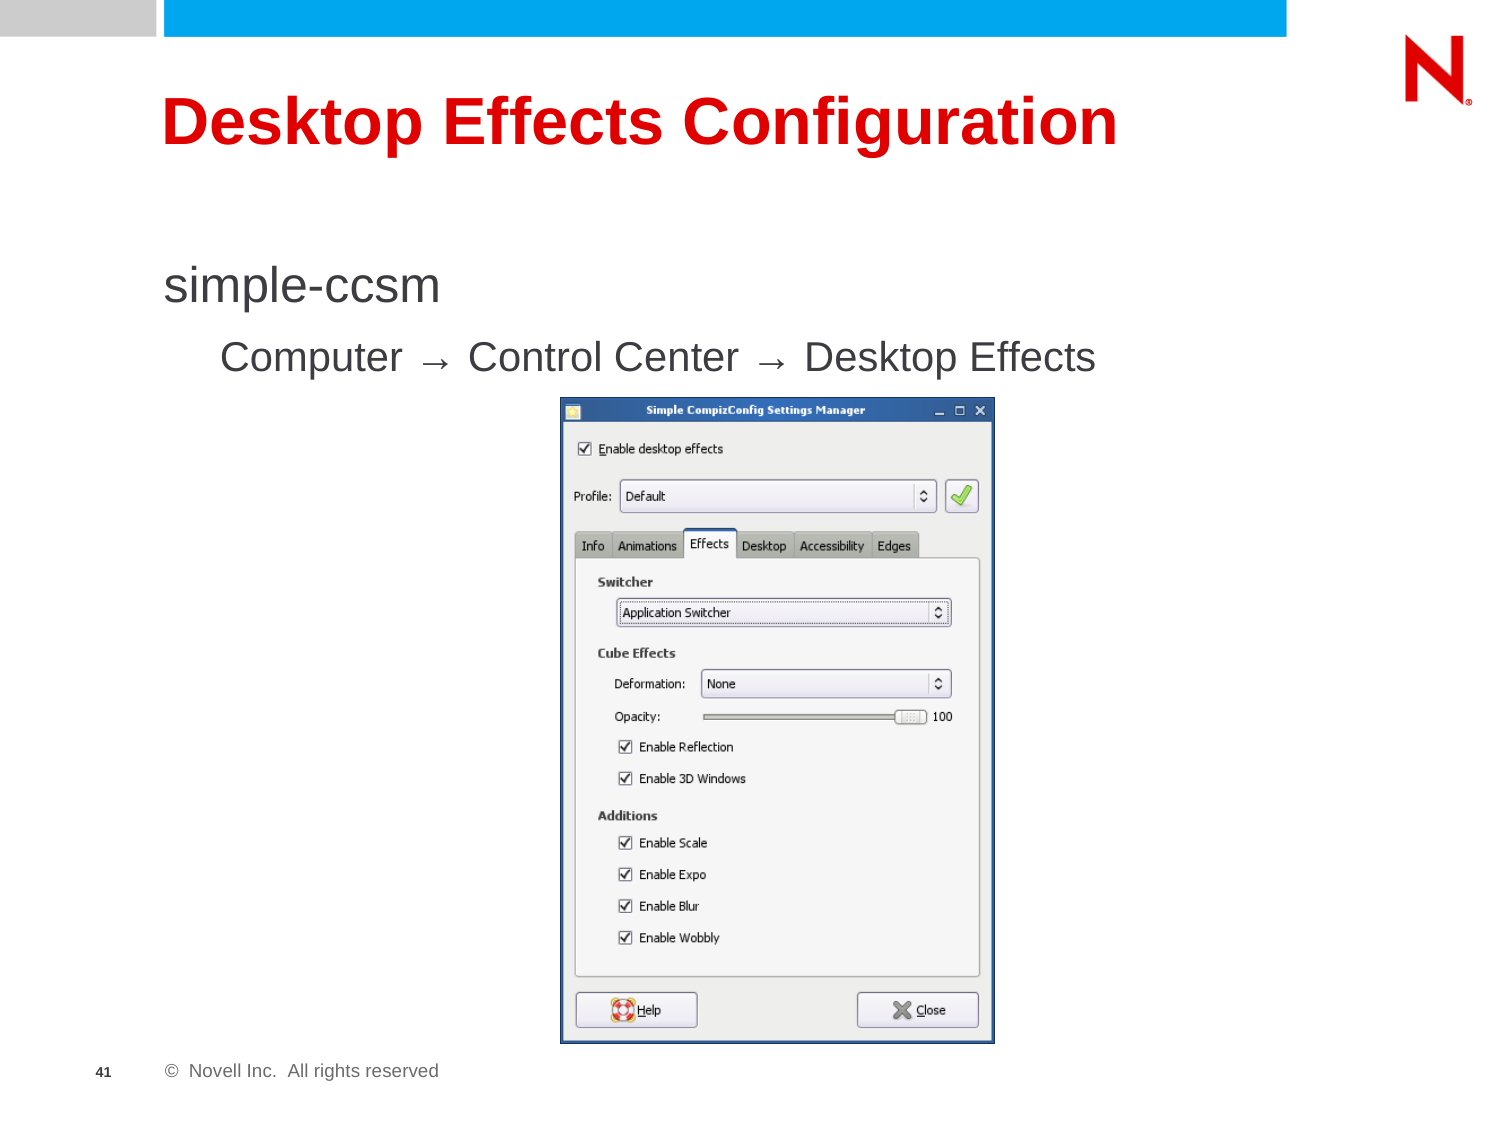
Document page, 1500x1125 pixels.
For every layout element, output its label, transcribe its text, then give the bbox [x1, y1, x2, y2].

title Desktop Effects Configuration [161, 41, 1383, 205]
list simple-ccsm Computer → Control Center → Desktop Effects [163, 254, 1404, 986]
picture [1403, 32, 1473, 107]
picture [560, 397, 995, 1044]
